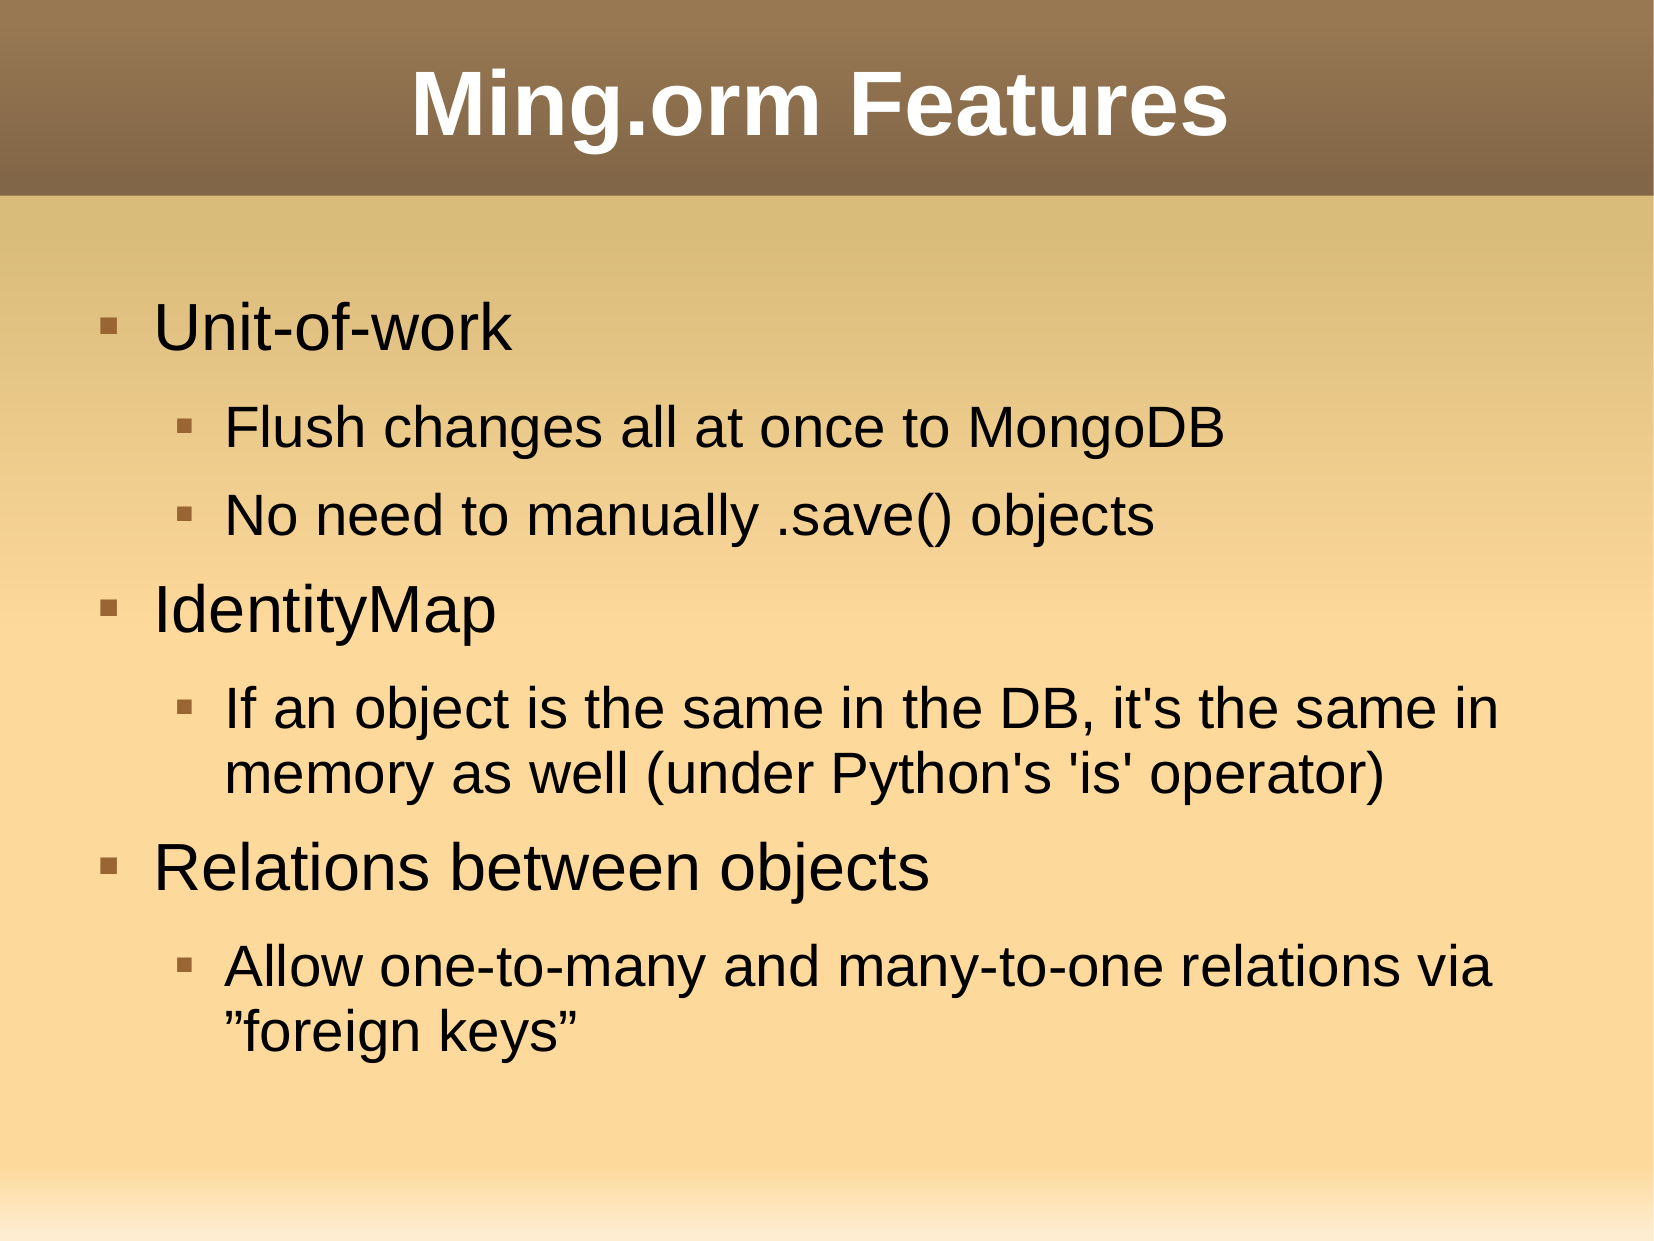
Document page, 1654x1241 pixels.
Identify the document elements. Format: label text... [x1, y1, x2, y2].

list Unit-of-work Flush changes all at once to MongoDB No need to manually .save() objects IdentityMap If an object is the same in the DB, it's the same in memory as well (under Python's 'is' operator) Relations between objects Allow one-to-many and many-to-one relations via ”foreign keys” [82, 290, 1571, 1094]
title Ming.orm Features [76, 0, 1565, 208]
picture [0, 0, 1654, 1241]
